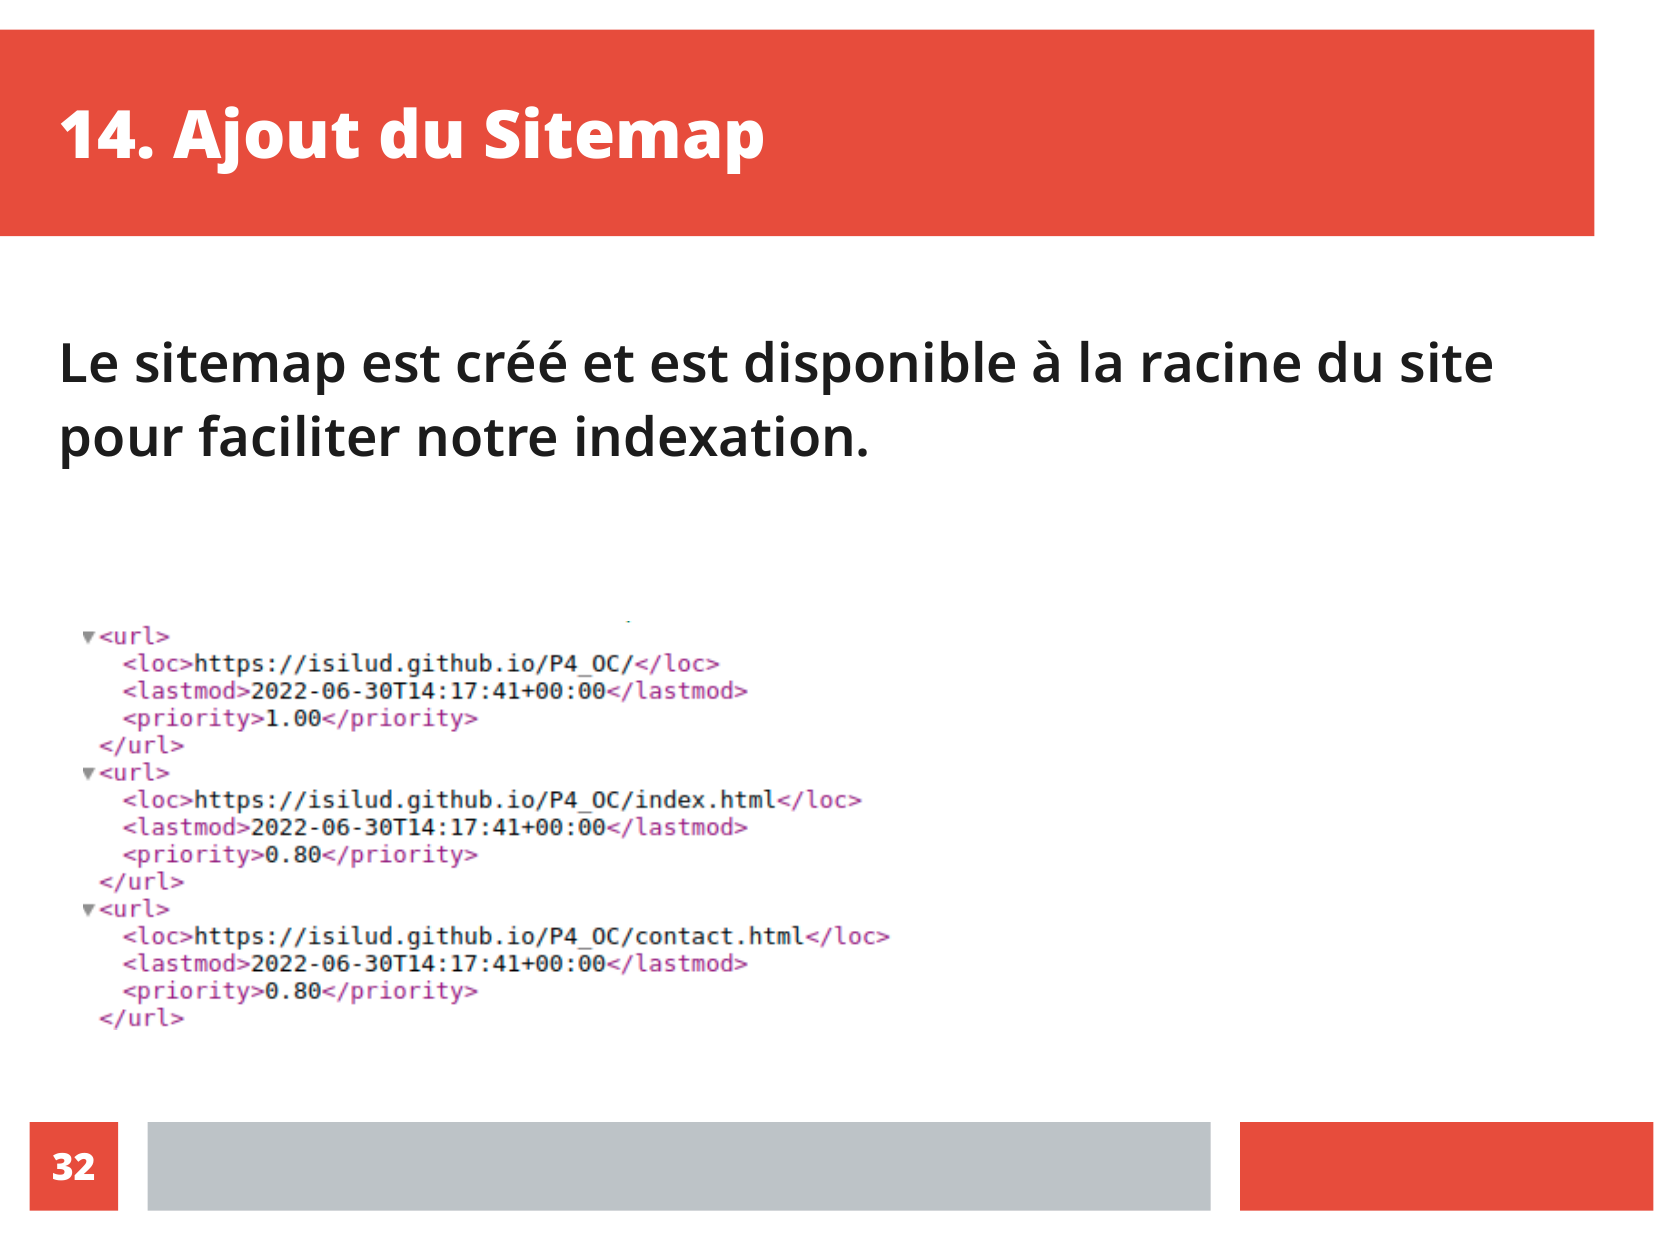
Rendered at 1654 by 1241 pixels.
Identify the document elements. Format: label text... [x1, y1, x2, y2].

title 14. Ajout du Sitemap [59, 59, 1595, 207]
picture [83, 621, 906, 1030]
list Le sitemap est créé et est disponible à la racine du site pour faciliter notre indexation. [59, 324, 1587, 691]
